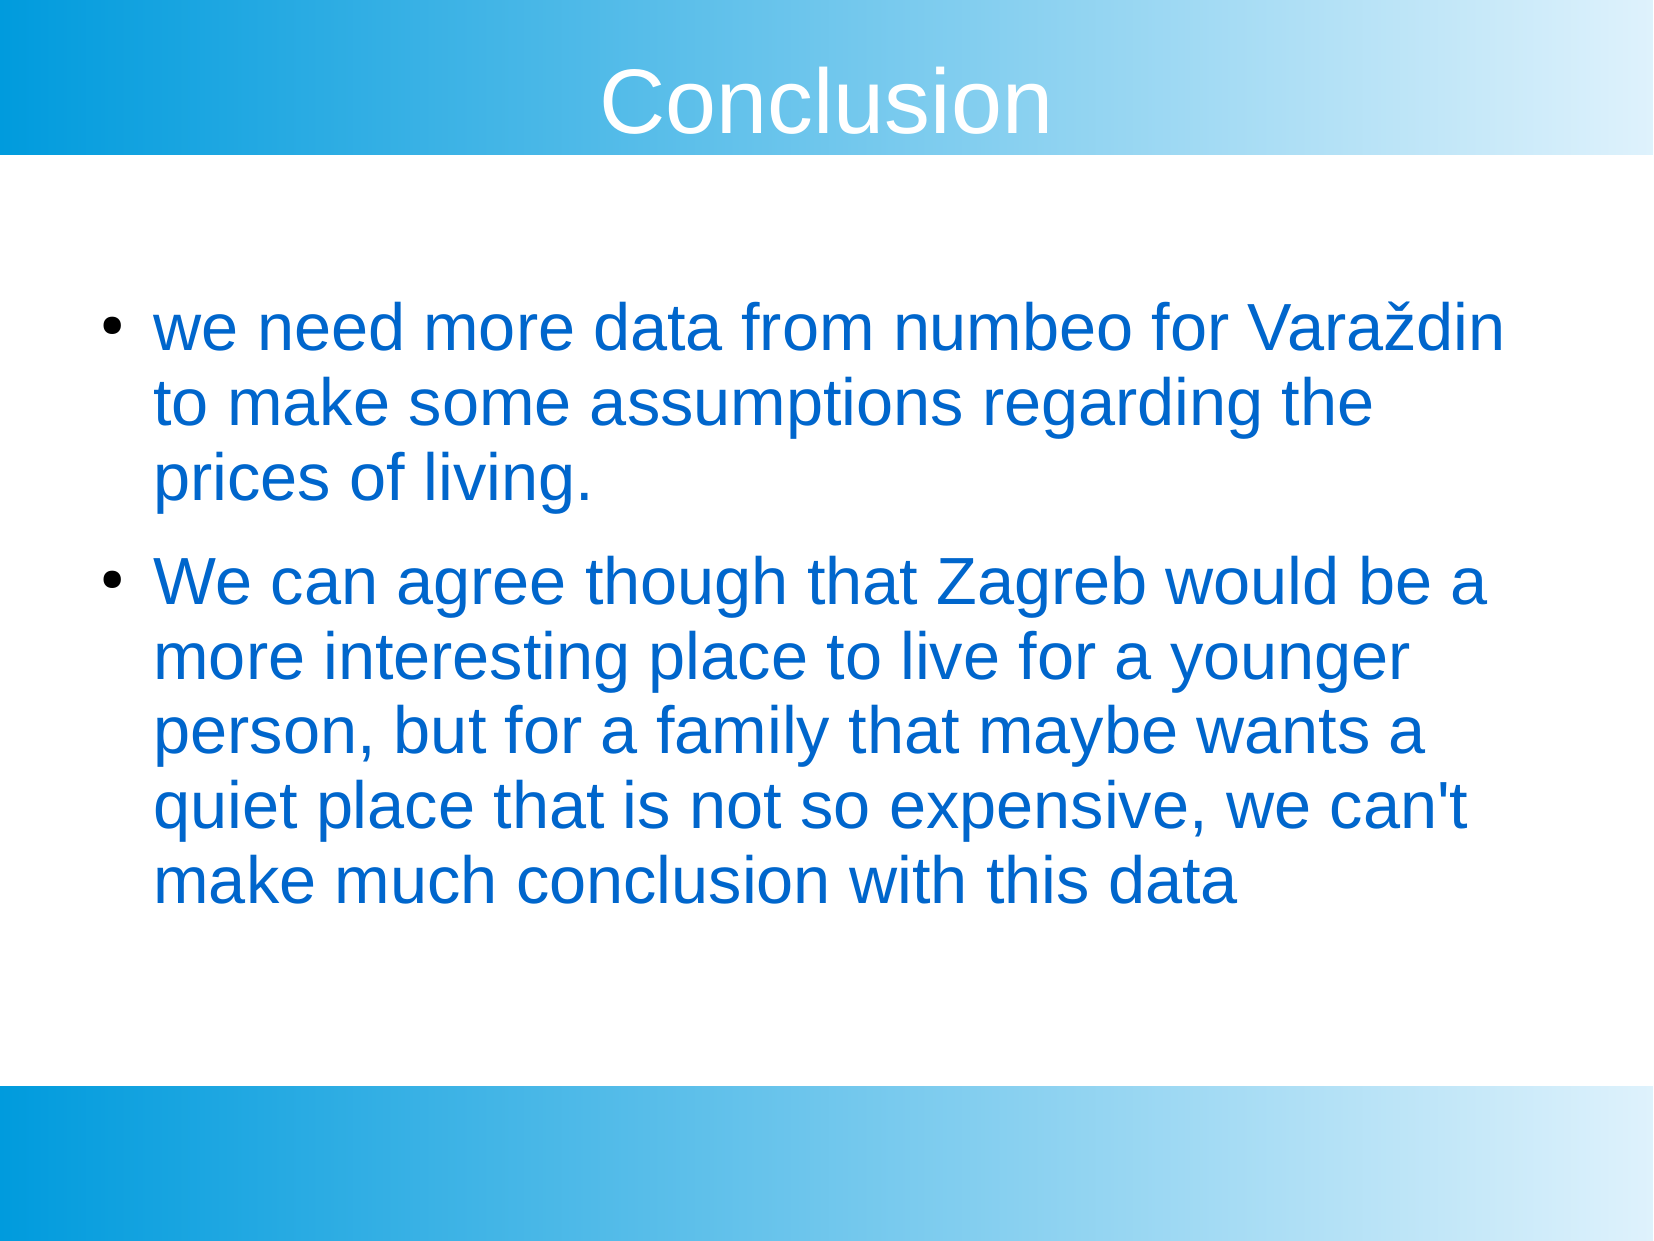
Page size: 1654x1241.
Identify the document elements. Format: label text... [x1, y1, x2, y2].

list we need more data from numbeo for Varaždin to make some assumptions regarding the prices of living. We can agree though that Zagreb would be a more interesting place to live for a younger person, but for a family that maybe wants a quiet place that is not so expensive, we can't make much conclusion with this data [82, 290, 1571, 1010]
title Conclusion [82, 49, 1571, 155]
